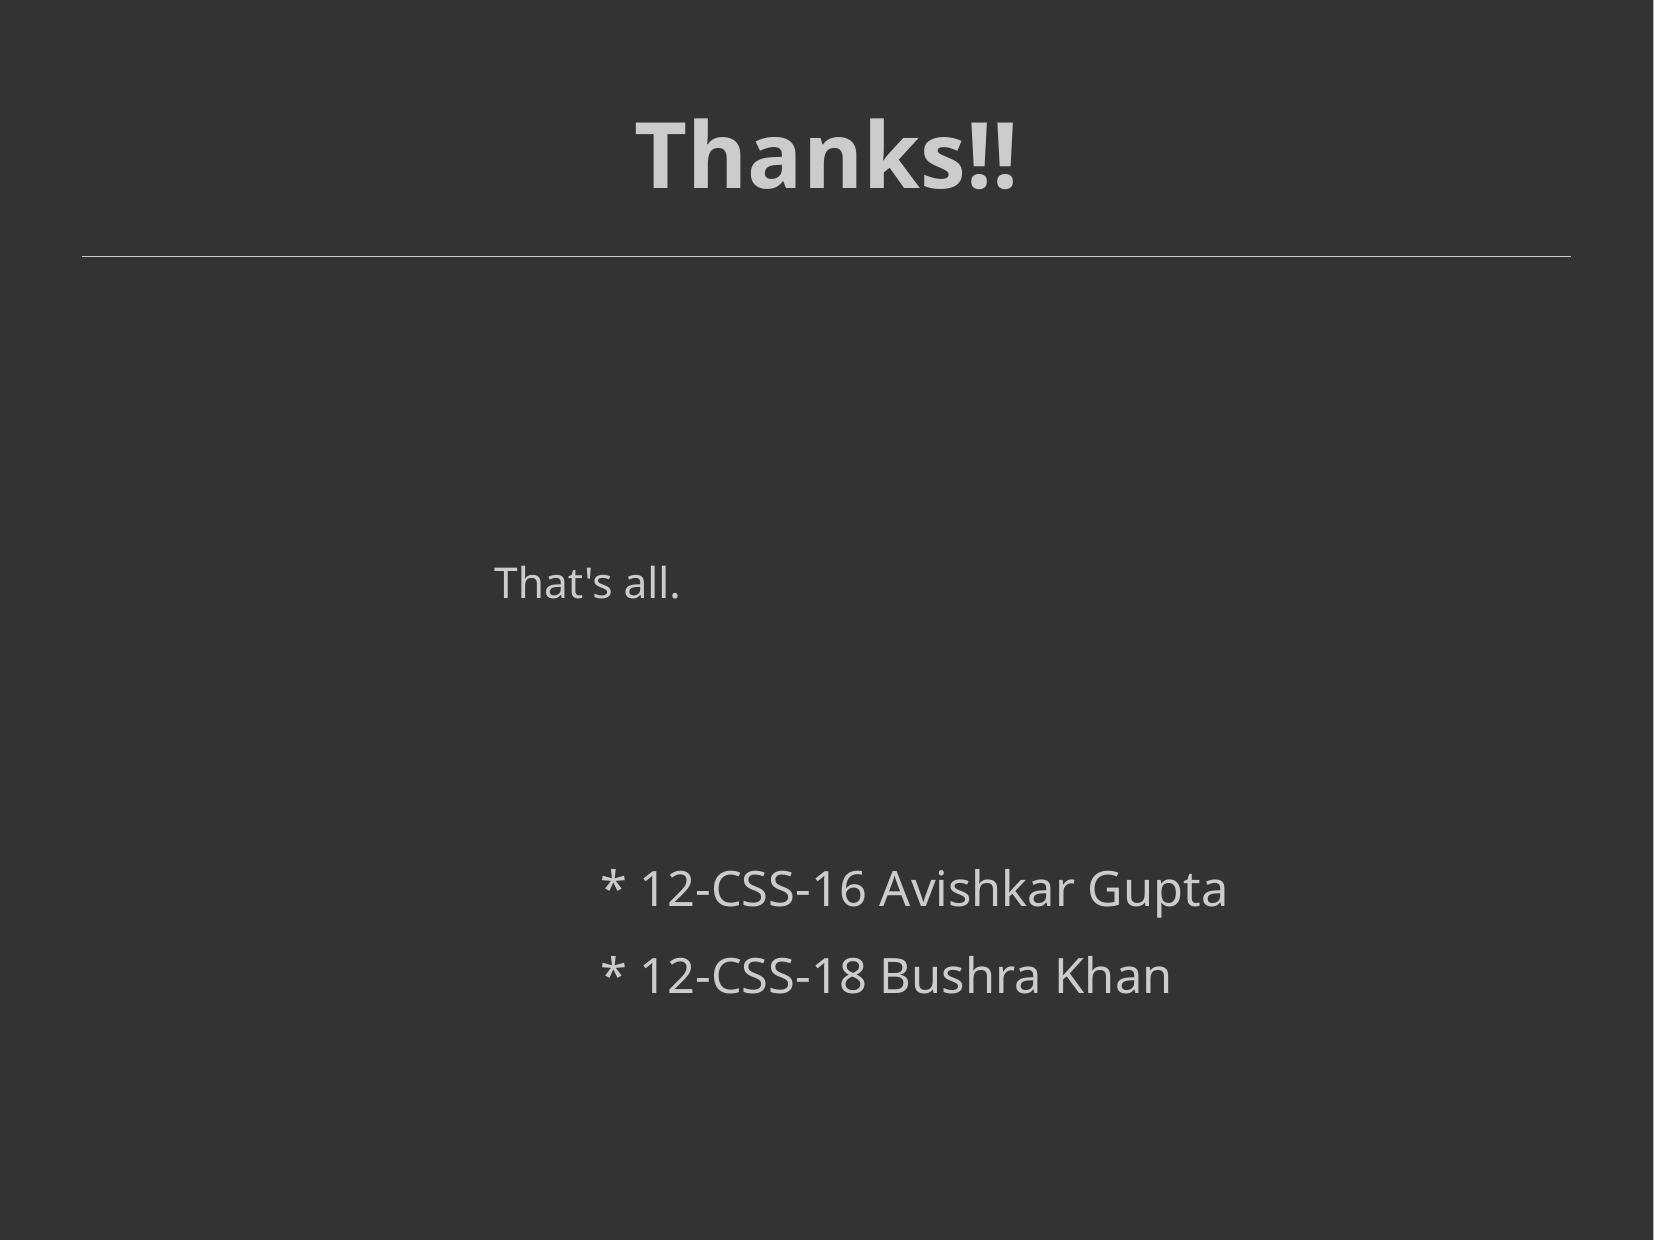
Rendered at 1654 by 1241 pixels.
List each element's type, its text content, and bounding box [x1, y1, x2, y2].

title Thanks!! [82, 49, 1571, 257]
list That's all. * 12-CSS-16 Avishkar Gupta * 12-CSS-18 Bushra Khan [82, 290, 1571, 1010]
